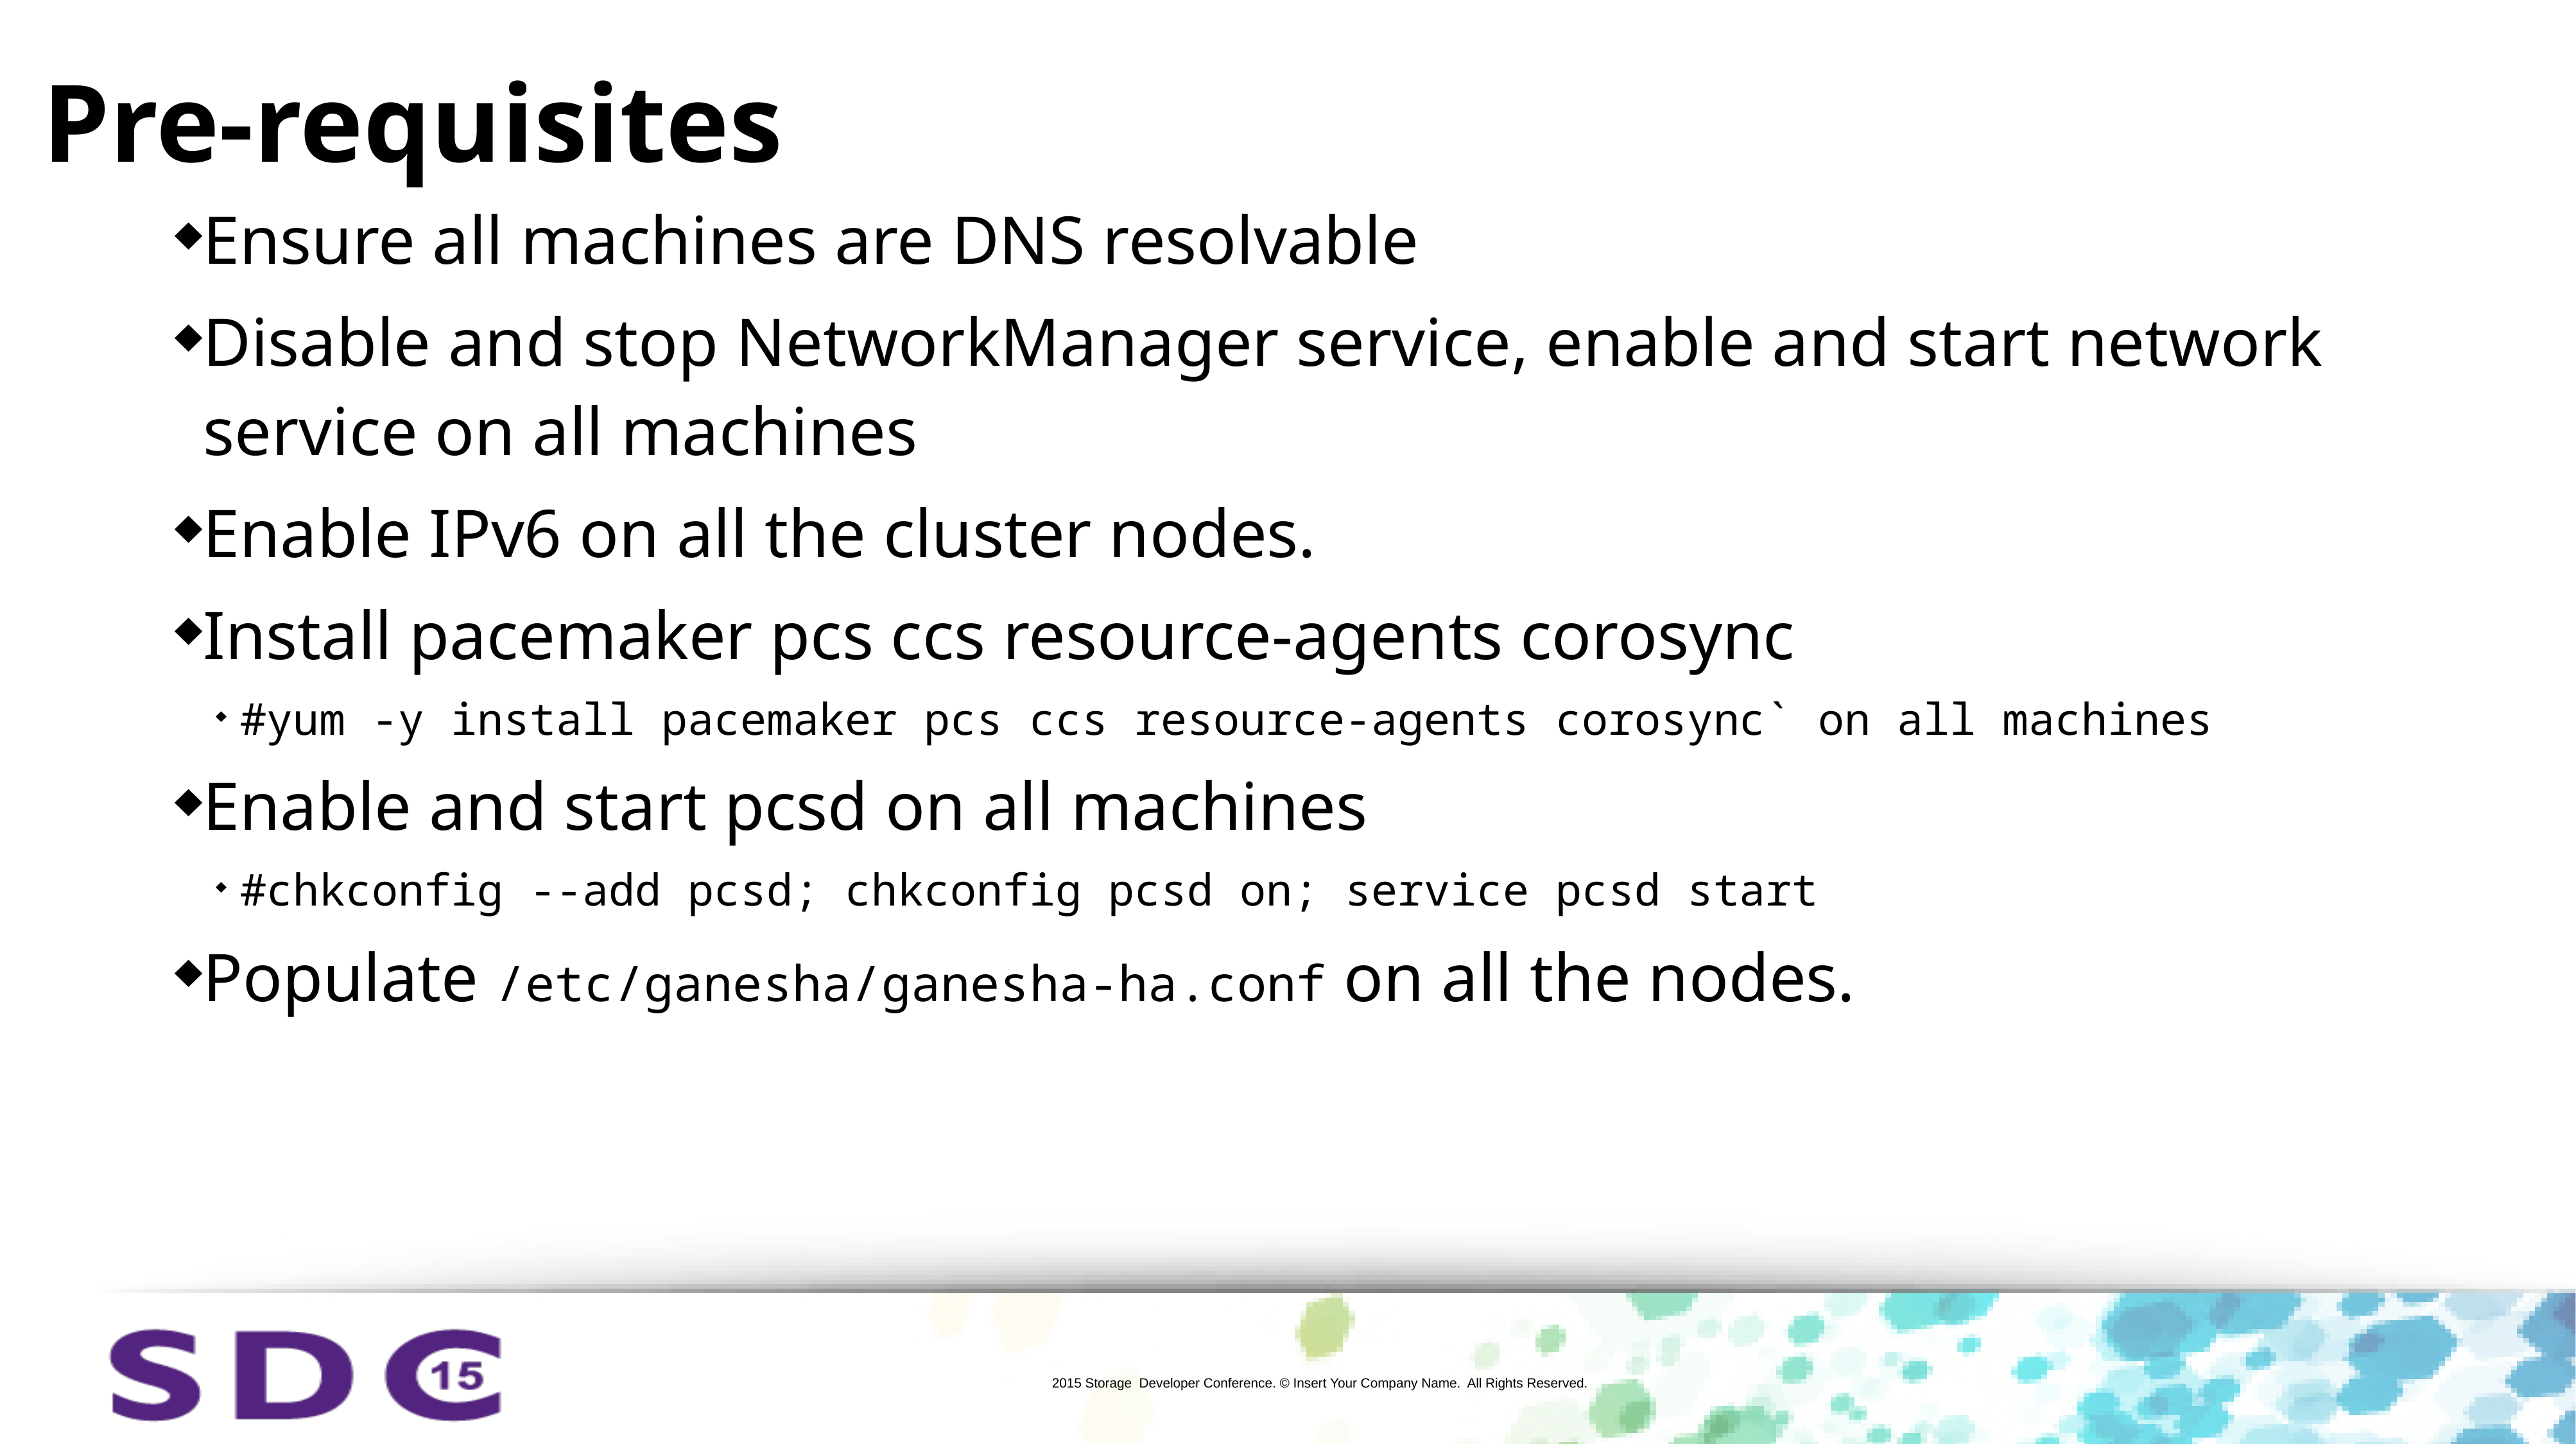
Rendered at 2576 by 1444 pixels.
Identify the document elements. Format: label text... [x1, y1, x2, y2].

picture [0, 994, 2576, 1444]
list Ensure all machines are DNS resolvable Disable and stop NetworkManager service, enable and start network service on all machines Enable IPv6 on all the cluster nodes. Install pacemaker pcs ccs resource-agents corosync #yum -y install pacemaker pcs ccs resource-agents corosync` on all machines Enable and start pcsd on all machines #chkconfig --add pcsd; chkconfig pcsd on; service pcsd start Populate /etc/ganesha/ganesha-ha.conf on all the nodes. [128, 193, 2447, 1031]
title Pre-requisites [42, 0, 2361, 241]
